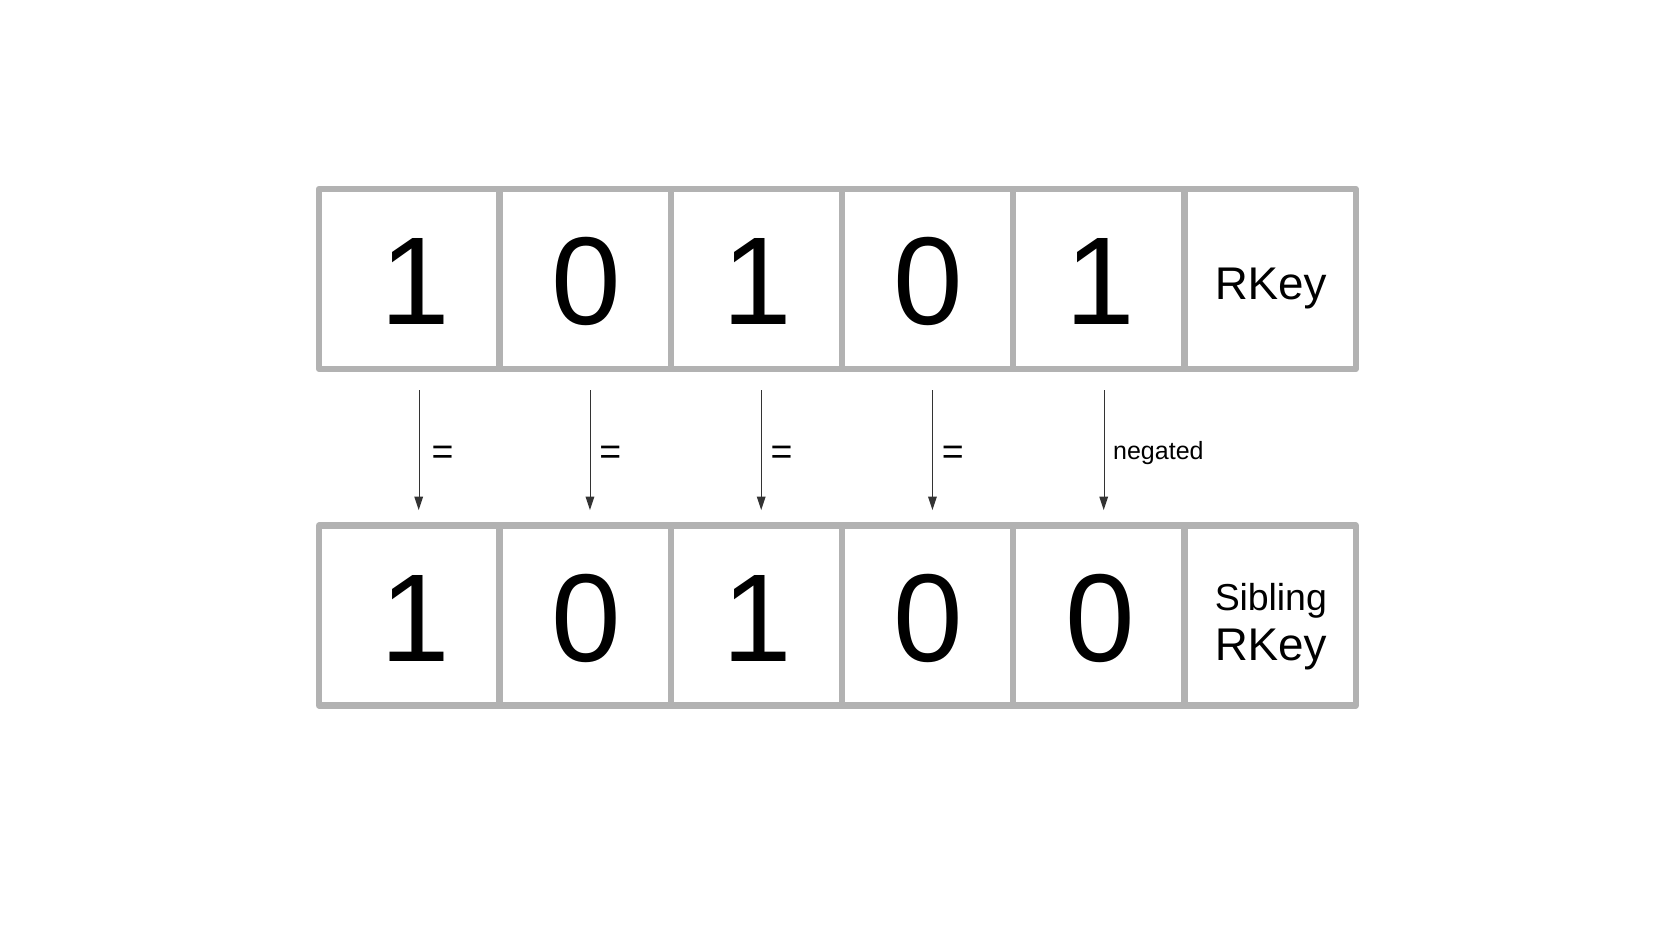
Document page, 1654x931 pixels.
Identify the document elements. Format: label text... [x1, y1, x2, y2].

text_box negated [1098, 429, 1231, 475]
text_box 0 [536, 204, 642, 359]
text_box RKey [1200, 250, 1351, 317]
text_box = [927, 423, 958, 481]
text_box 0 [879, 540, 985, 696]
text_box 1 [707, 540, 813, 696]
text_box 1 [707, 204, 813, 359]
text_box = [755, 423, 786, 481]
text_box 0 [879, 204, 985, 359]
text_box Sibling RKey [1200, 569, 1351, 678]
text_box 0 [1050, 540, 1156, 696]
text_box 1 [365, 540, 471, 696]
text_box = [416, 423, 447, 481]
text_box 1 [1050, 204, 1156, 359]
text_box 1 [365, 204, 471, 359]
text_box = [584, 423, 615, 481]
text_box 0 [536, 540, 642, 696]
